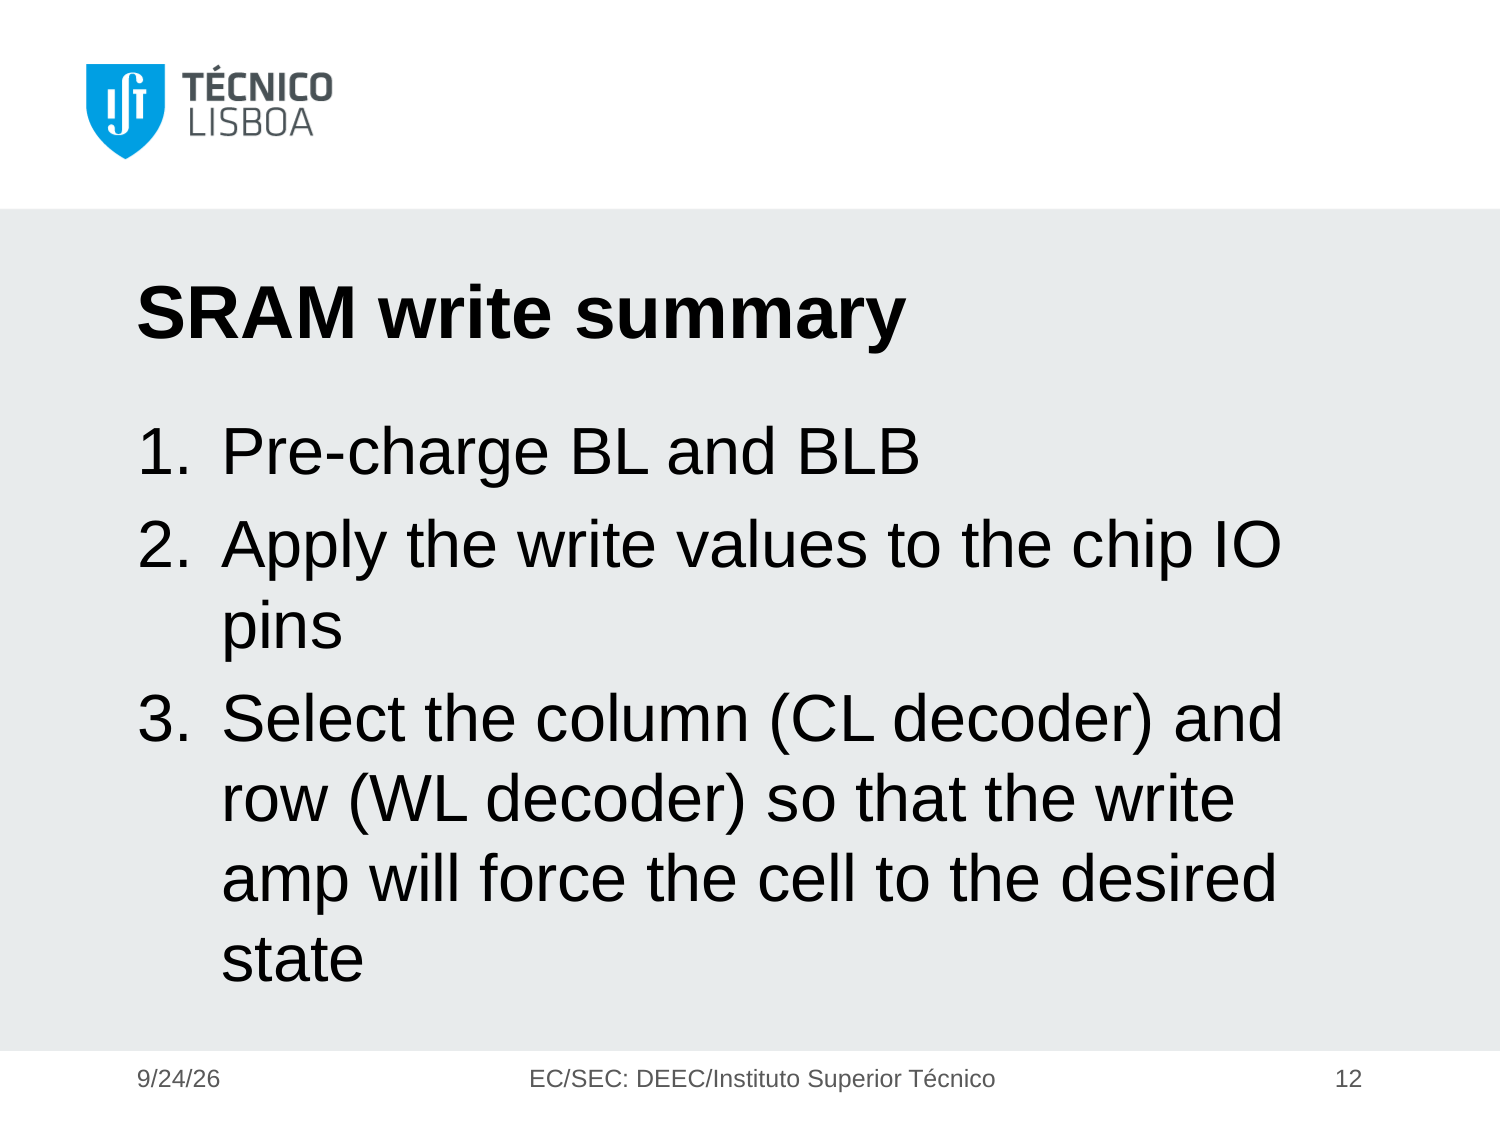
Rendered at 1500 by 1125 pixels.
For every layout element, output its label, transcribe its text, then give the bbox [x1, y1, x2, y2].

list Pre-charge BL and BLB Apply the write values to the chip IO pins Select the column (CL decoder) and row (WL decoder) so that the write amp will force the cell to the desired state [121, 400, 1378, 1005]
picture [0, 0, 1500, 1125]
slide_number <number> [1077, 1052, 1378, 1103]
footer EC/SEC: DEEC/Instituto Superior Técnico [512, 1052, 1021, 1103]
slide_number 11/29/18 [121, 1052, 425, 1103]
title SRAM write summary [121, 237, 1378, 381]
